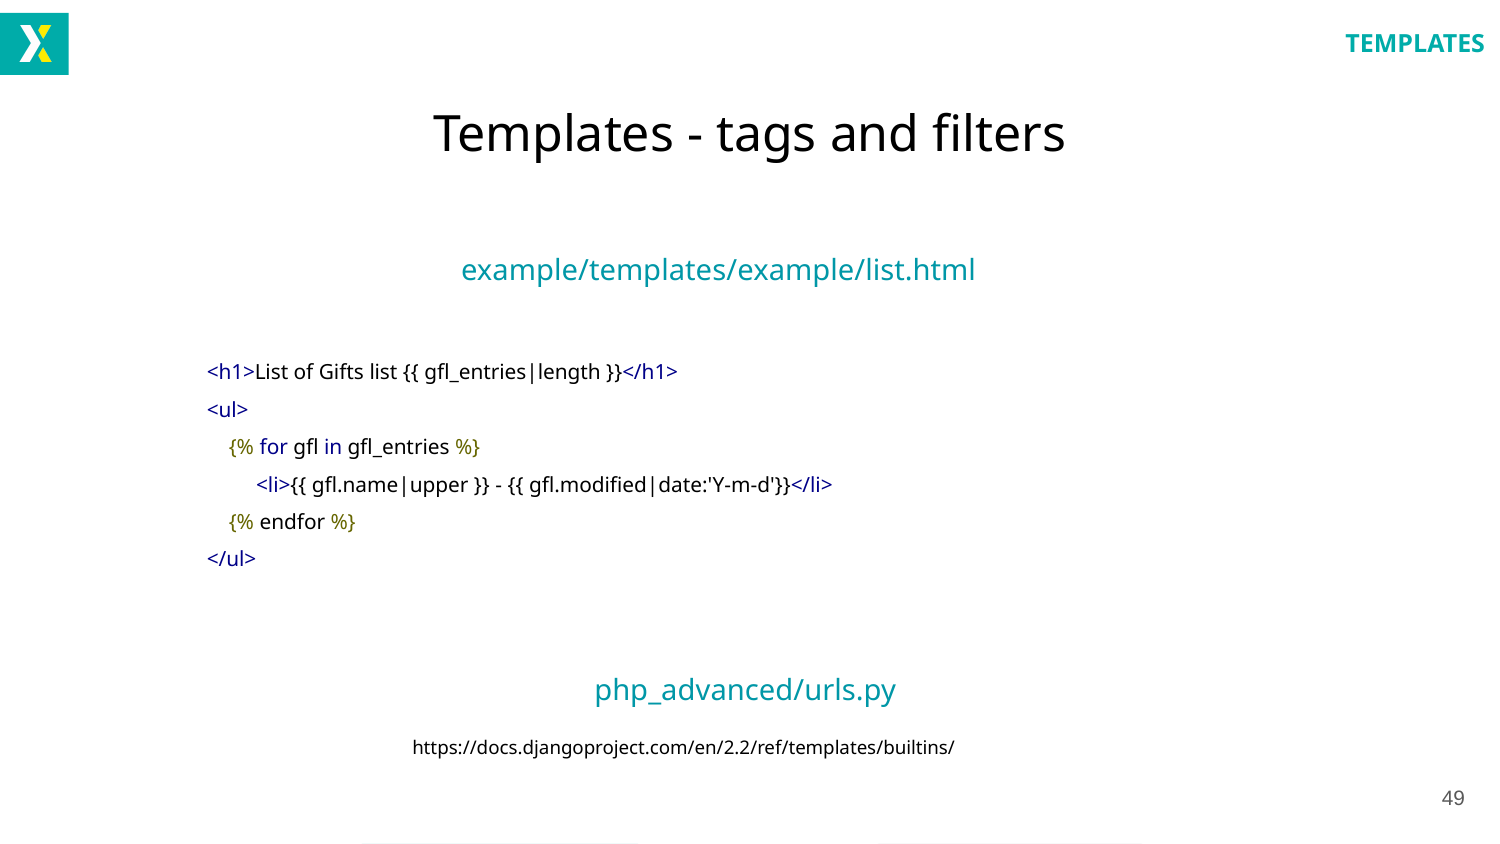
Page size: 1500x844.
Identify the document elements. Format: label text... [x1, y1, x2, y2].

text_box example/templates/example/list.html [354, 218, 1084, 284]
picture [17, 25, 54, 62]
text_box <h1>List of Gifts list {{ gfl_entries|length }}</h1> <ul> {% for gfl in gfl_entries %} <li>{{ gfl.name|upper }} - {{ gfl.modified|date:'Y-m-d'}}</li> {% endfor %} </ul> [191, 331, 1275, 615]
slide_number <number> [1389, 764, 1480, 830]
text_box php_advanced/urls.py [115, 639, 1376, 704]
text_box https://docs.djangoproject.com/en/2.2/ref/templates/builtins/ [397, 709, 1276, 804]
text_box Templates - tags and filters [115, 86, 1385, 181]
